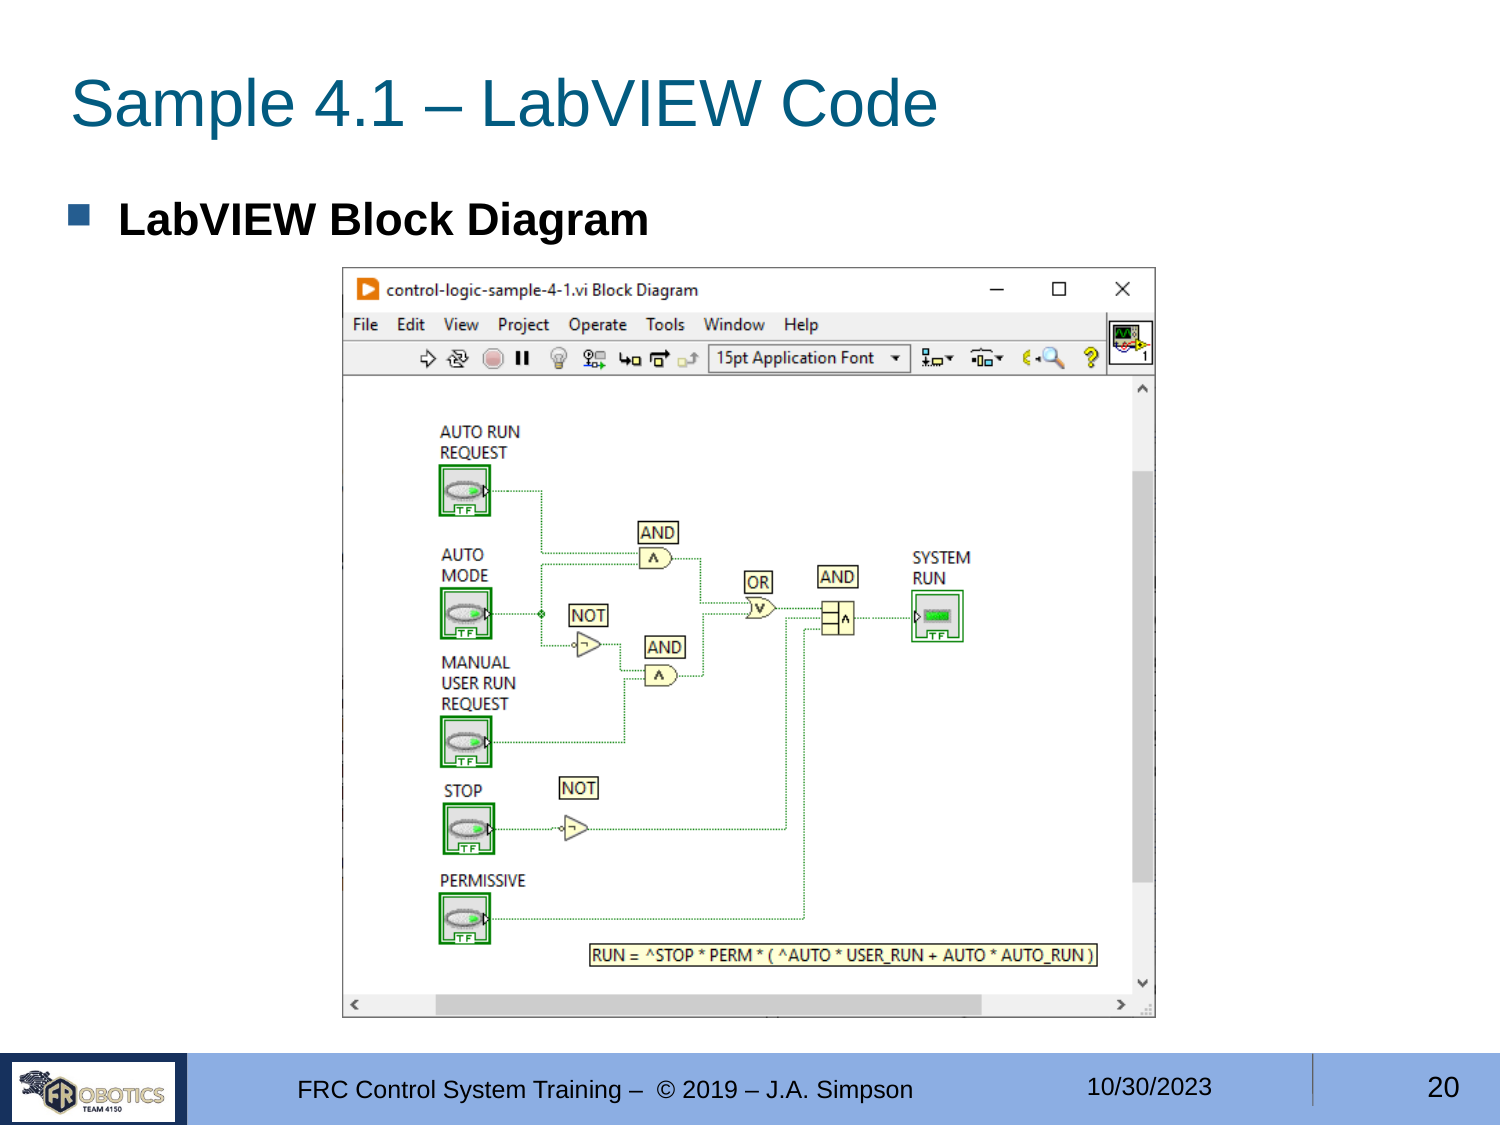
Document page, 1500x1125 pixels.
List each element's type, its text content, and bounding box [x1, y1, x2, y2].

footer FRC Control System Training – © 2019 – J.A. Simpson [225, 1074, 988, 1103]
picture [12, 1062, 175, 1122]
title Sample 4.1 – LabVIEW Code [55, 52, 1443, 148]
list LabVIEW Block Diagram [55, 181, 1441, 257]
picture [342, 267, 1156, 1018]
slide_number 10/30/2023 [1012, 1071, 1288, 1100]
slide_number <number> [1337, 1072, 1475, 1100]
